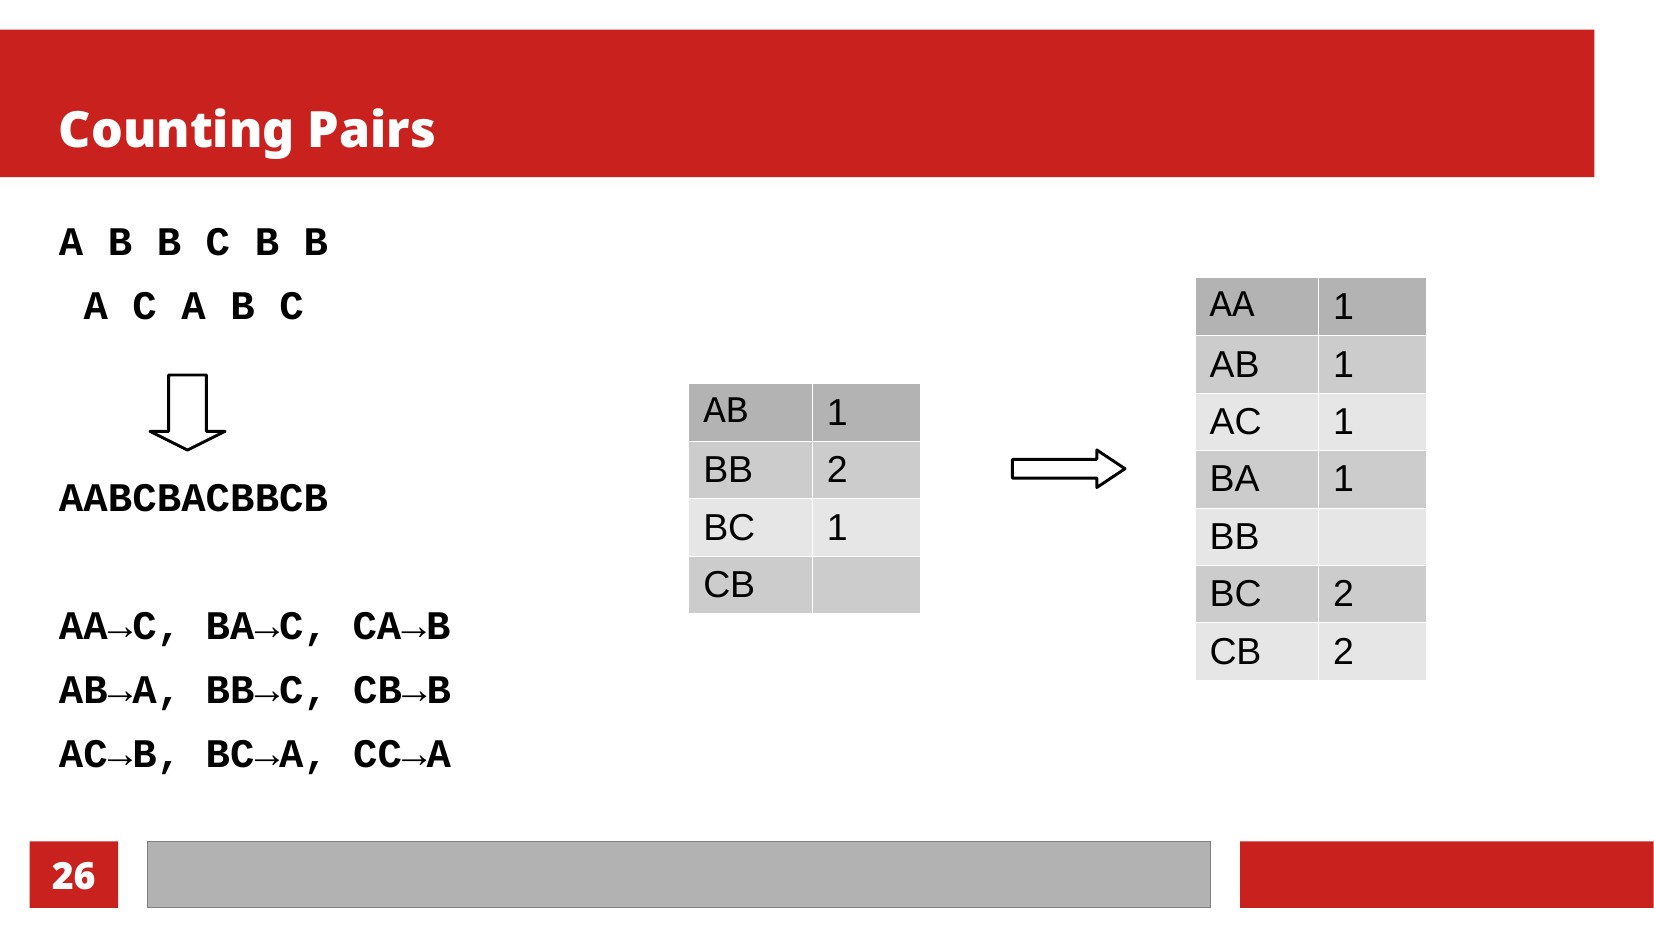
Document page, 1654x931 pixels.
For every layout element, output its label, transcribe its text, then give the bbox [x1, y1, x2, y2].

table_cell AC [1196, 394, 1318, 450]
table_header 1 [813, 384, 920, 441]
table_cell 1 [1319, 394, 1426, 450]
table_cell BB [1196, 509, 1318, 565]
table_header AB [689, 384, 812, 441]
table_cell 1 [1319, 451, 1426, 508]
text_box [150, 375, 226, 451]
table_cell CB [1196, 623, 1318, 680]
table_header AA [1196, 278, 1318, 335]
table_cell CB [689, 557, 812, 613]
title Counting Pairs [59, 44, 1595, 163]
table_cell BC [1196, 566, 1318, 622]
table_cell [813, 557, 920, 613]
table_cell 2 [1319, 623, 1426, 680]
table_cell AB [1196, 336, 1318, 393]
table_cell [1319, 509, 1426, 565]
text_box [1012, 449, 1126, 488]
table_cell 2 [813, 442, 920, 498]
table_cell 2 [1319, 566, 1426, 622]
table_cell BB [689, 442, 812, 498]
table_cell BA [1196, 451, 1318, 508]
table_cell 1 [1319, 336, 1426, 393]
list A B B C B B A C A B C AABCBACBBCB AA→C, BA→C, CA→B AB→A, BB→C, CB→B AC→B, BC→A, CC→A [59, 221, 488, 798]
table_cell BC [689, 499, 812, 556]
table_header 1 [1319, 278, 1426, 335]
table_cell 1 [813, 499, 920, 556]
